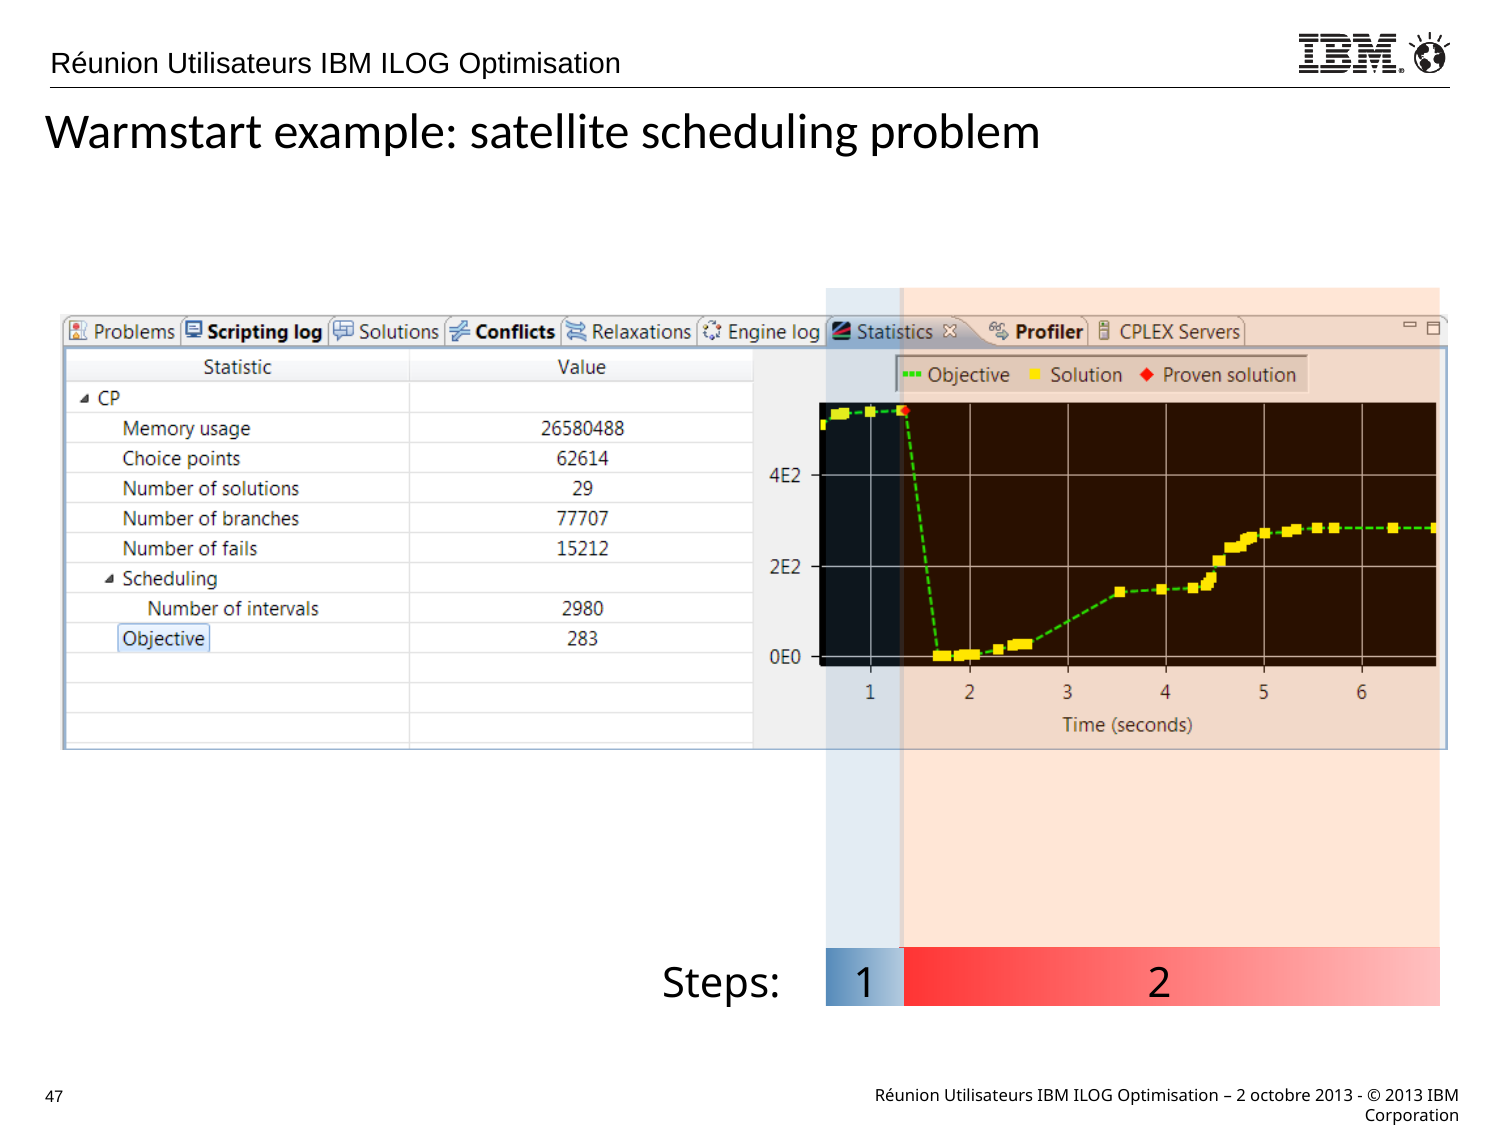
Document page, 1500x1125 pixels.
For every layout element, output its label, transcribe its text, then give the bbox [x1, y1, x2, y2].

picture [1299, 32, 1450, 73]
picture [60, 314, 825, 750]
text_box 1 [838, 945, 892, 1011]
picture [1440, 314, 1448, 750]
text_box 2 [1132, 945, 1186, 1011]
text_box [825, 287, 1440, 1006]
title Warmstart example: satellite scheduling problem [29, 97, 1455, 218]
text_box Steps: [647, 945, 793, 1011]
